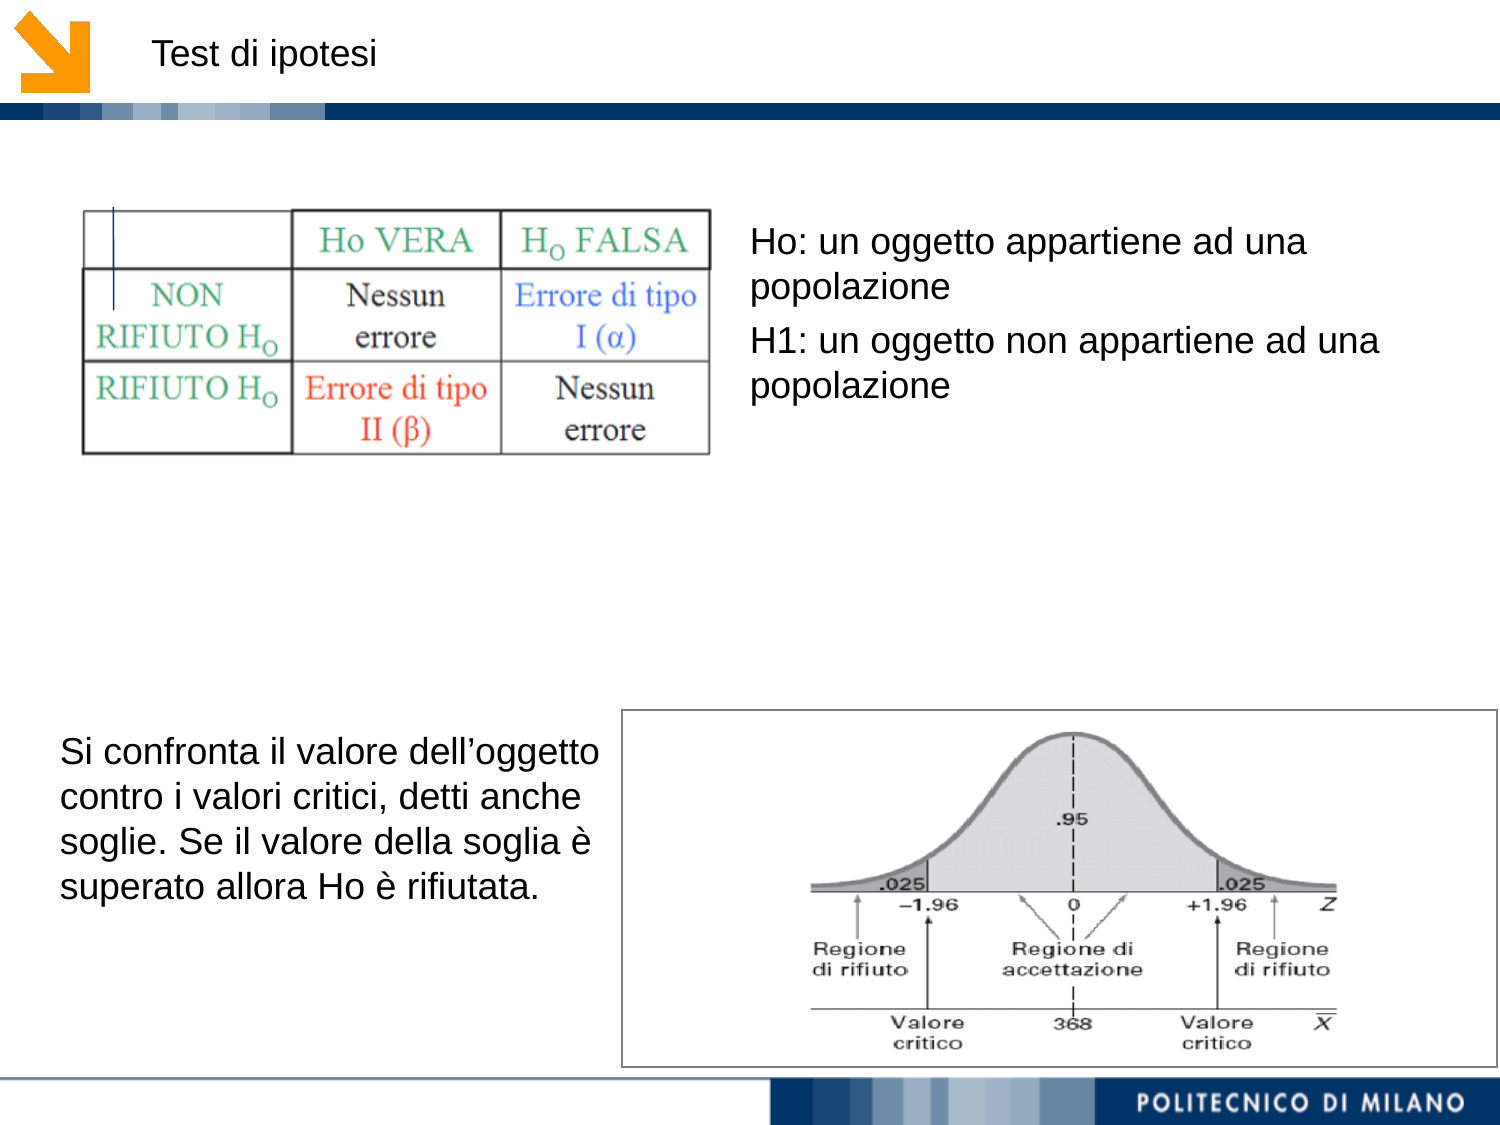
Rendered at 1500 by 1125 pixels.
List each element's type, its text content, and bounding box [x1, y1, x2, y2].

picture [0, 103, 1500, 120]
text_box Si confronta il valore dell’oggetto contro i valori critici, detti anche soglie. Se il valore della soglia è superato allora Ho è rifiutata. [45, 719, 616, 903]
text_box Ho: un oggetto appartiene ad una popolazione [735, 209, 1470, 308]
picture [75, 198, 720, 465]
text_box H1: un oggetto non appartiene ad una popolazione [735, 308, 1470, 408]
text_box POLITECNICO DI MILANO [1112, 1072, 1500, 1077]
picture [615, 704, 1500, 1072]
picture [13, 10, 90, 93]
picture [0, 1077, 1500, 1125]
text_box Test di ipotesi [136, 21, 393, 79]
